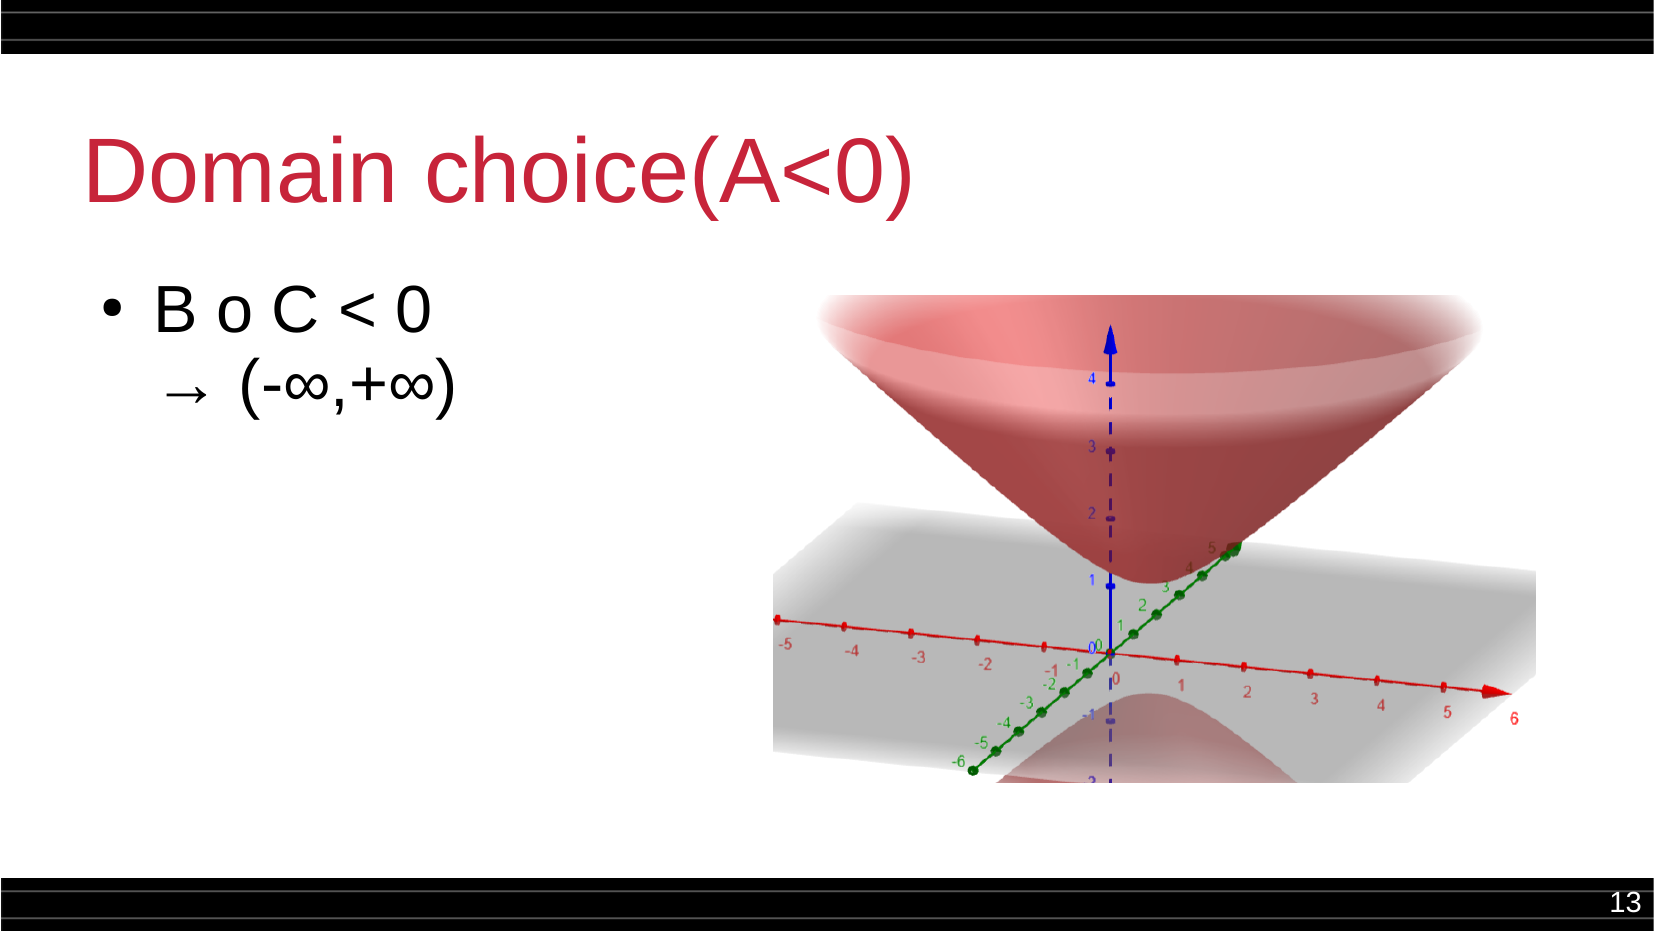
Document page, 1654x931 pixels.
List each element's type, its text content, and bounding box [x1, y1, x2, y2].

title Domain choice(A<0) [82, 92, 1571, 249]
picture [1, 878, 1654, 931]
picture [1, 0, 1654, 54]
picture [773, 295, 1536, 783]
list B o C < 0 → (-∞,+∞) [82, 271, 1571, 851]
